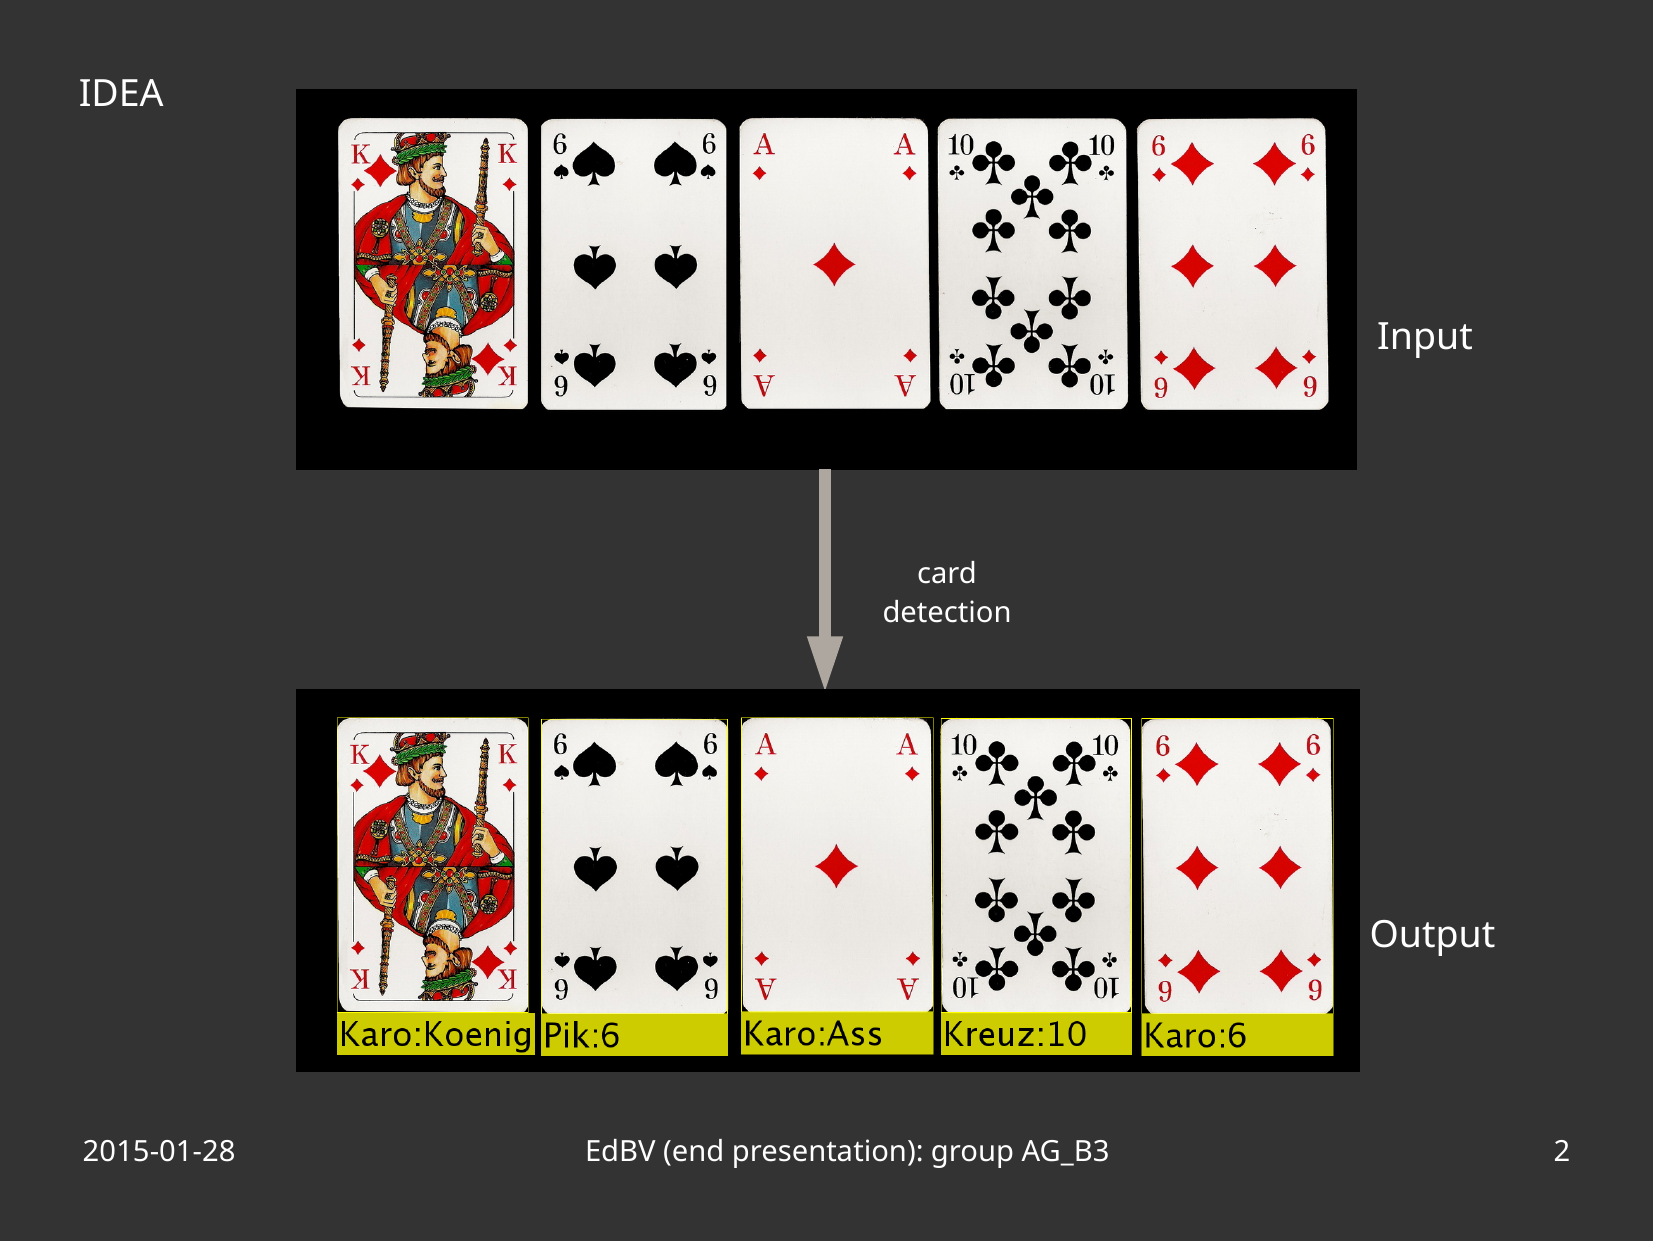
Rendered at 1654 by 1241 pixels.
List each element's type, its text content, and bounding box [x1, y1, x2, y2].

picture [296, 689, 1360, 1072]
picture [296, 89, 1357, 470]
text_box Input [1350, 301, 1501, 361]
text_box Output [1350, 900, 1516, 961]
text_box card detection [834, 544, 1060, 627]
text_box IDEA [64, 59, 209, 130]
